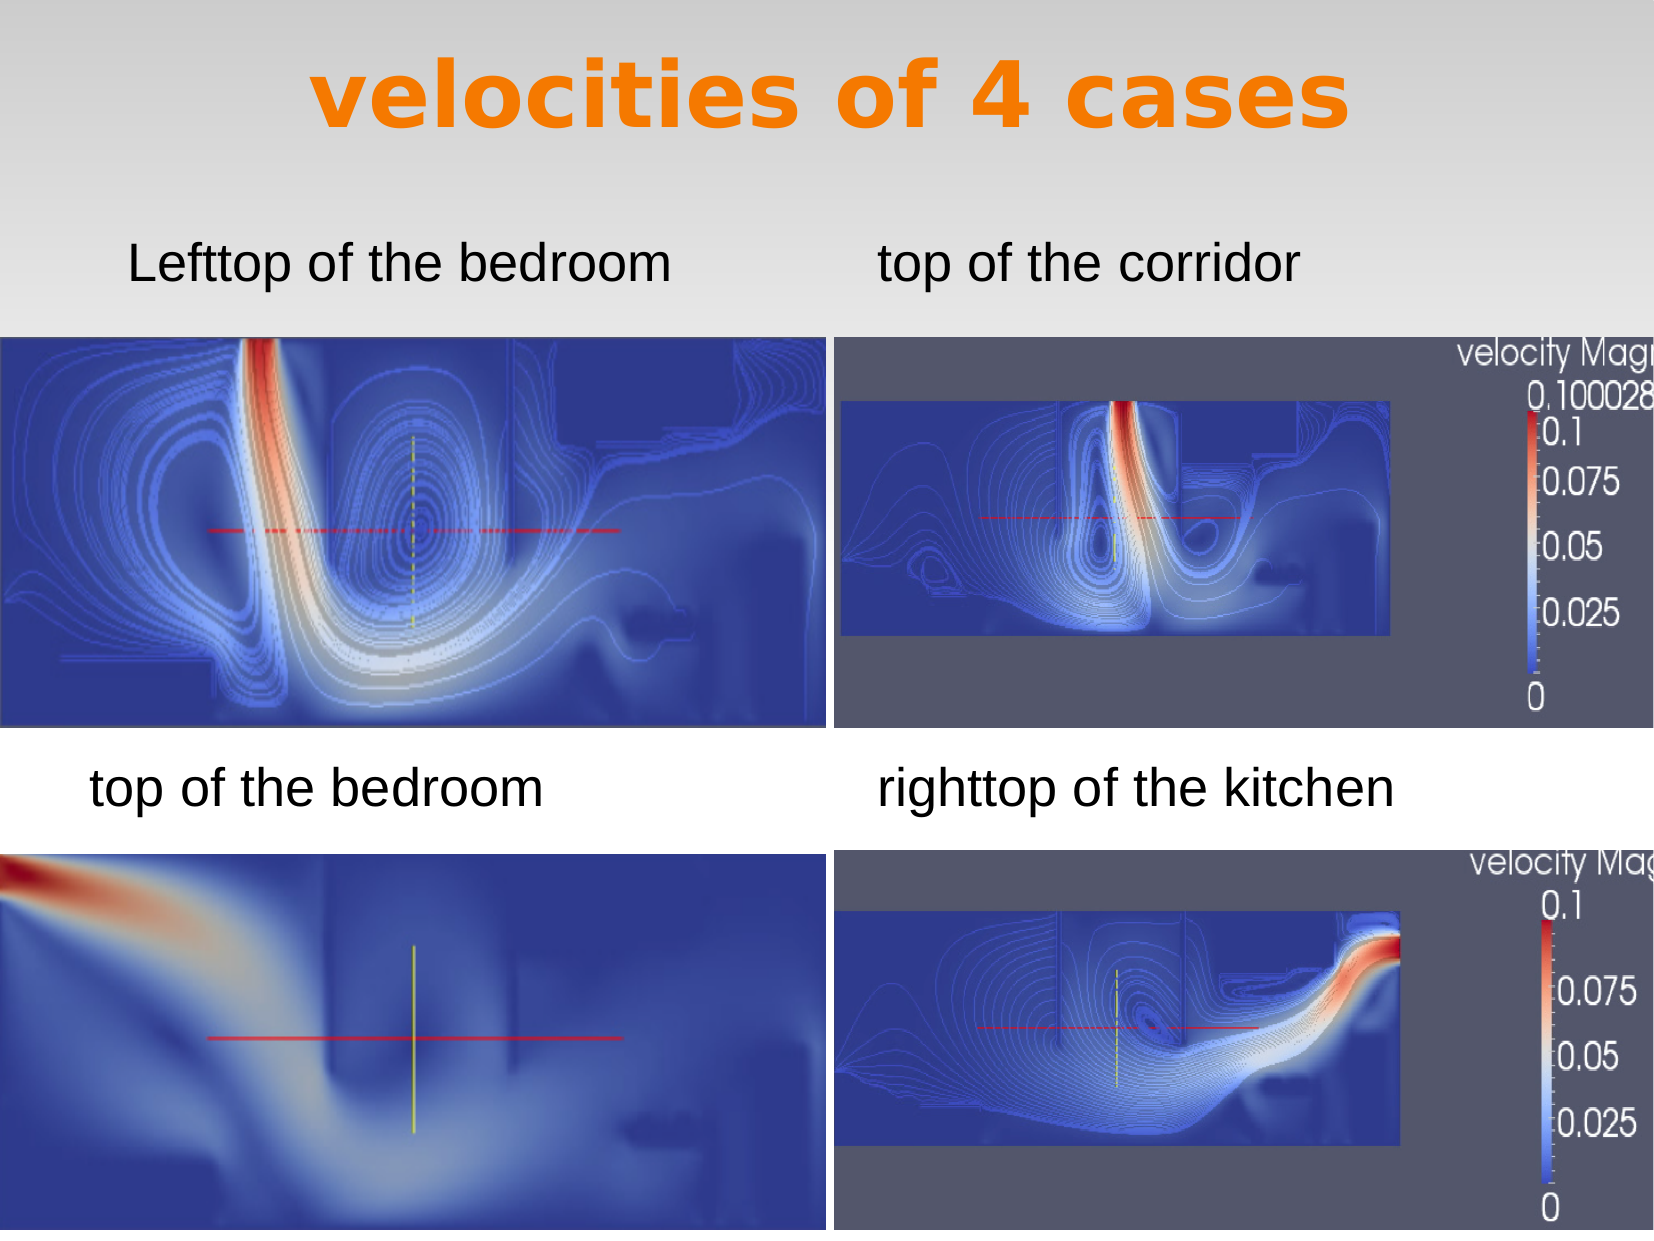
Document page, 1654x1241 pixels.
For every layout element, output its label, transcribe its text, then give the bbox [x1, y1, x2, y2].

picture [0, 854, 826, 1230]
picture [834, 337, 1654, 728]
text_box top of the corridor [862, 225, 1538, 338]
text_box righttop of the kitchen [862, 750, 1538, 826]
title velocities of 4 cases [86, 0, 1576, 193]
text_box Lefttop of the bedroom [112, 225, 788, 301]
picture [0, 337, 826, 728]
picture [834, 850, 1654, 1230]
text_box top of the bedroom [75, 750, 751, 826]
